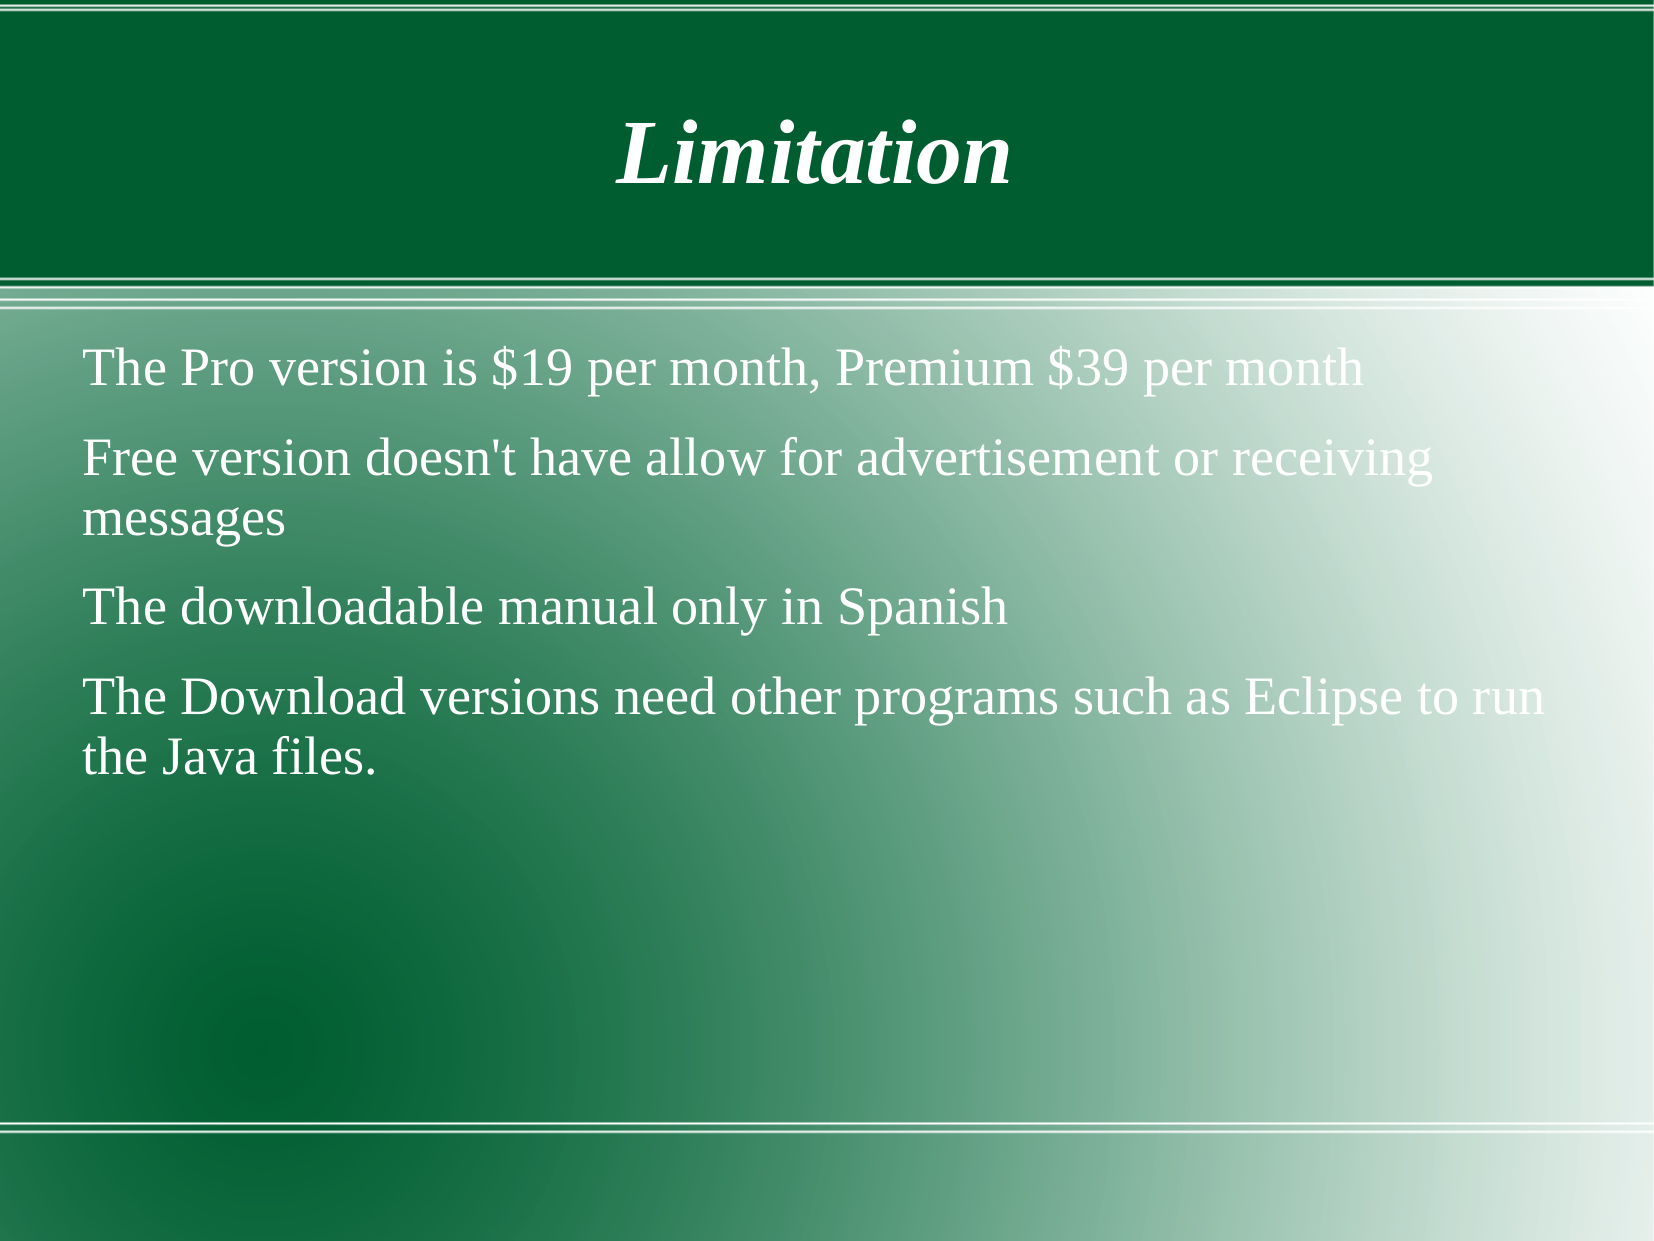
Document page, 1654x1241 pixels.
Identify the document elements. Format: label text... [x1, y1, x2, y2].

list The Pro version is $19 per month, Premium $39 per month Free version doesn't have allow for advertisement or receiving messages The downloadable manual only in Spanish The Download versions need other programs such as Eclipse to run the Java files. [82, 337, 1571, 1052]
picture [0, 0, 1654, 1241]
title Limitation [82, 49, 1571, 257]
